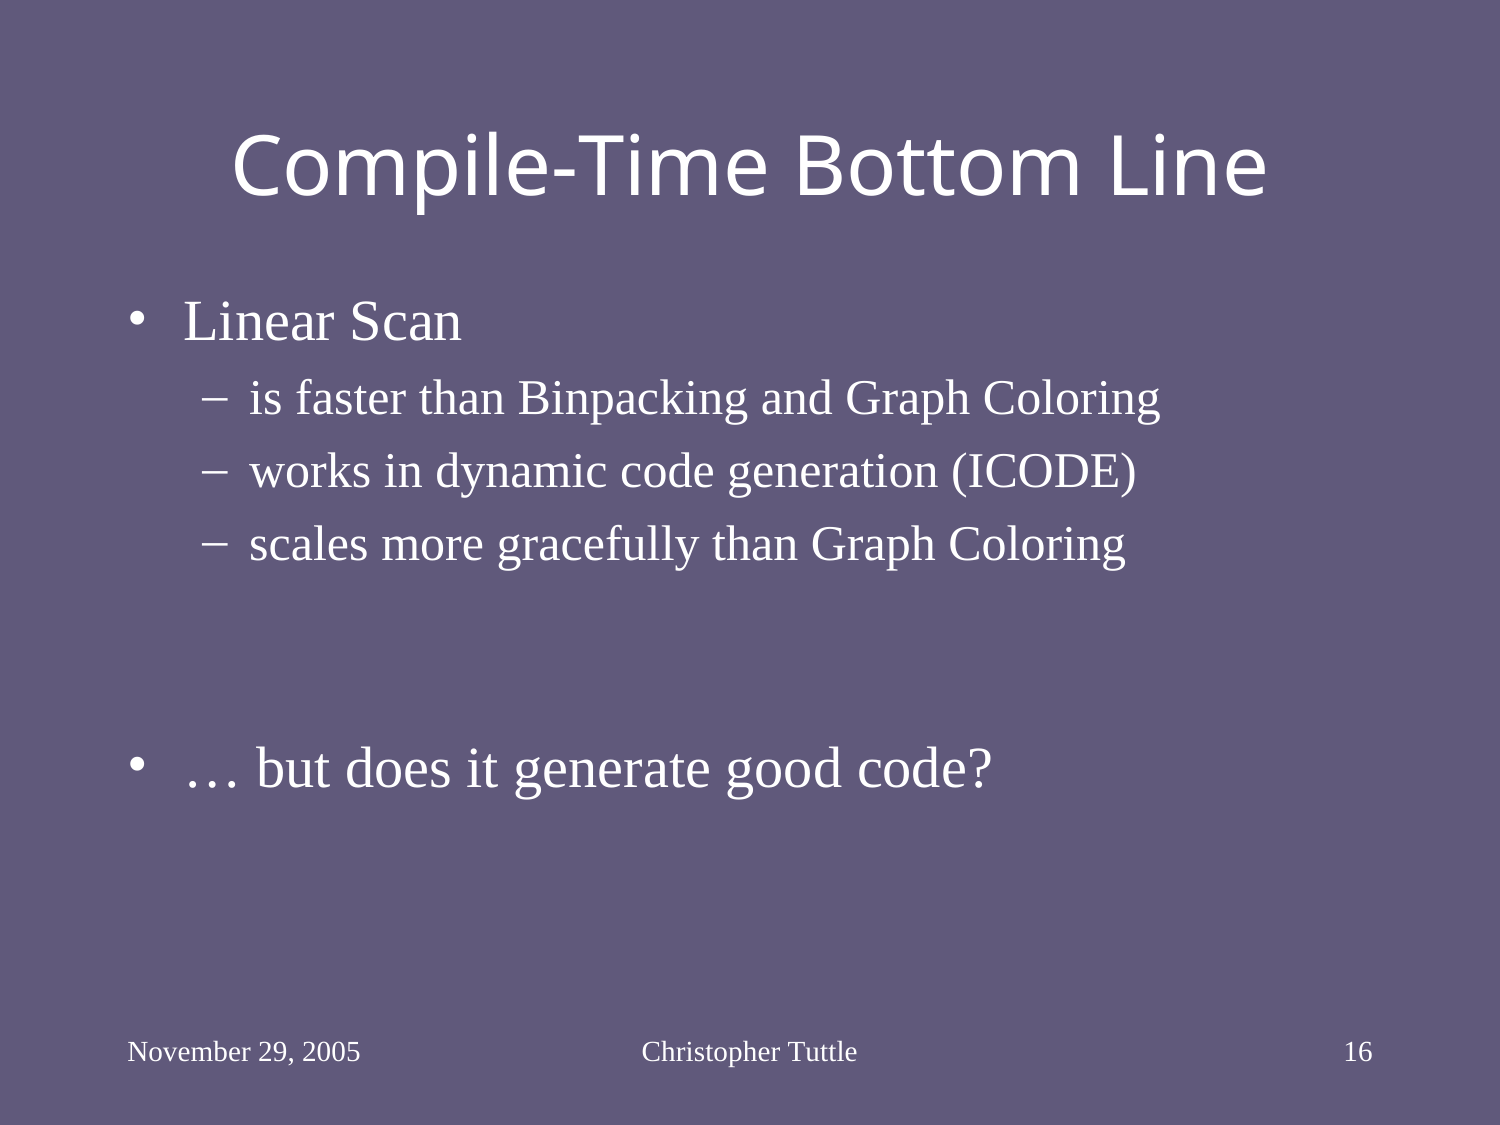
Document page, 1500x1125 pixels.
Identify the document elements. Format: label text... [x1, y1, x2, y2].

title Compile-Time Bottom Line [112, 87, 1388, 238]
list Linear Scan is faster than Binpacking and Graph Coloring works in dynamic code generation (ICODE) scales more gracefully than Graph Coloring … but does it generate good code? [112, 275, 1388, 1000]
